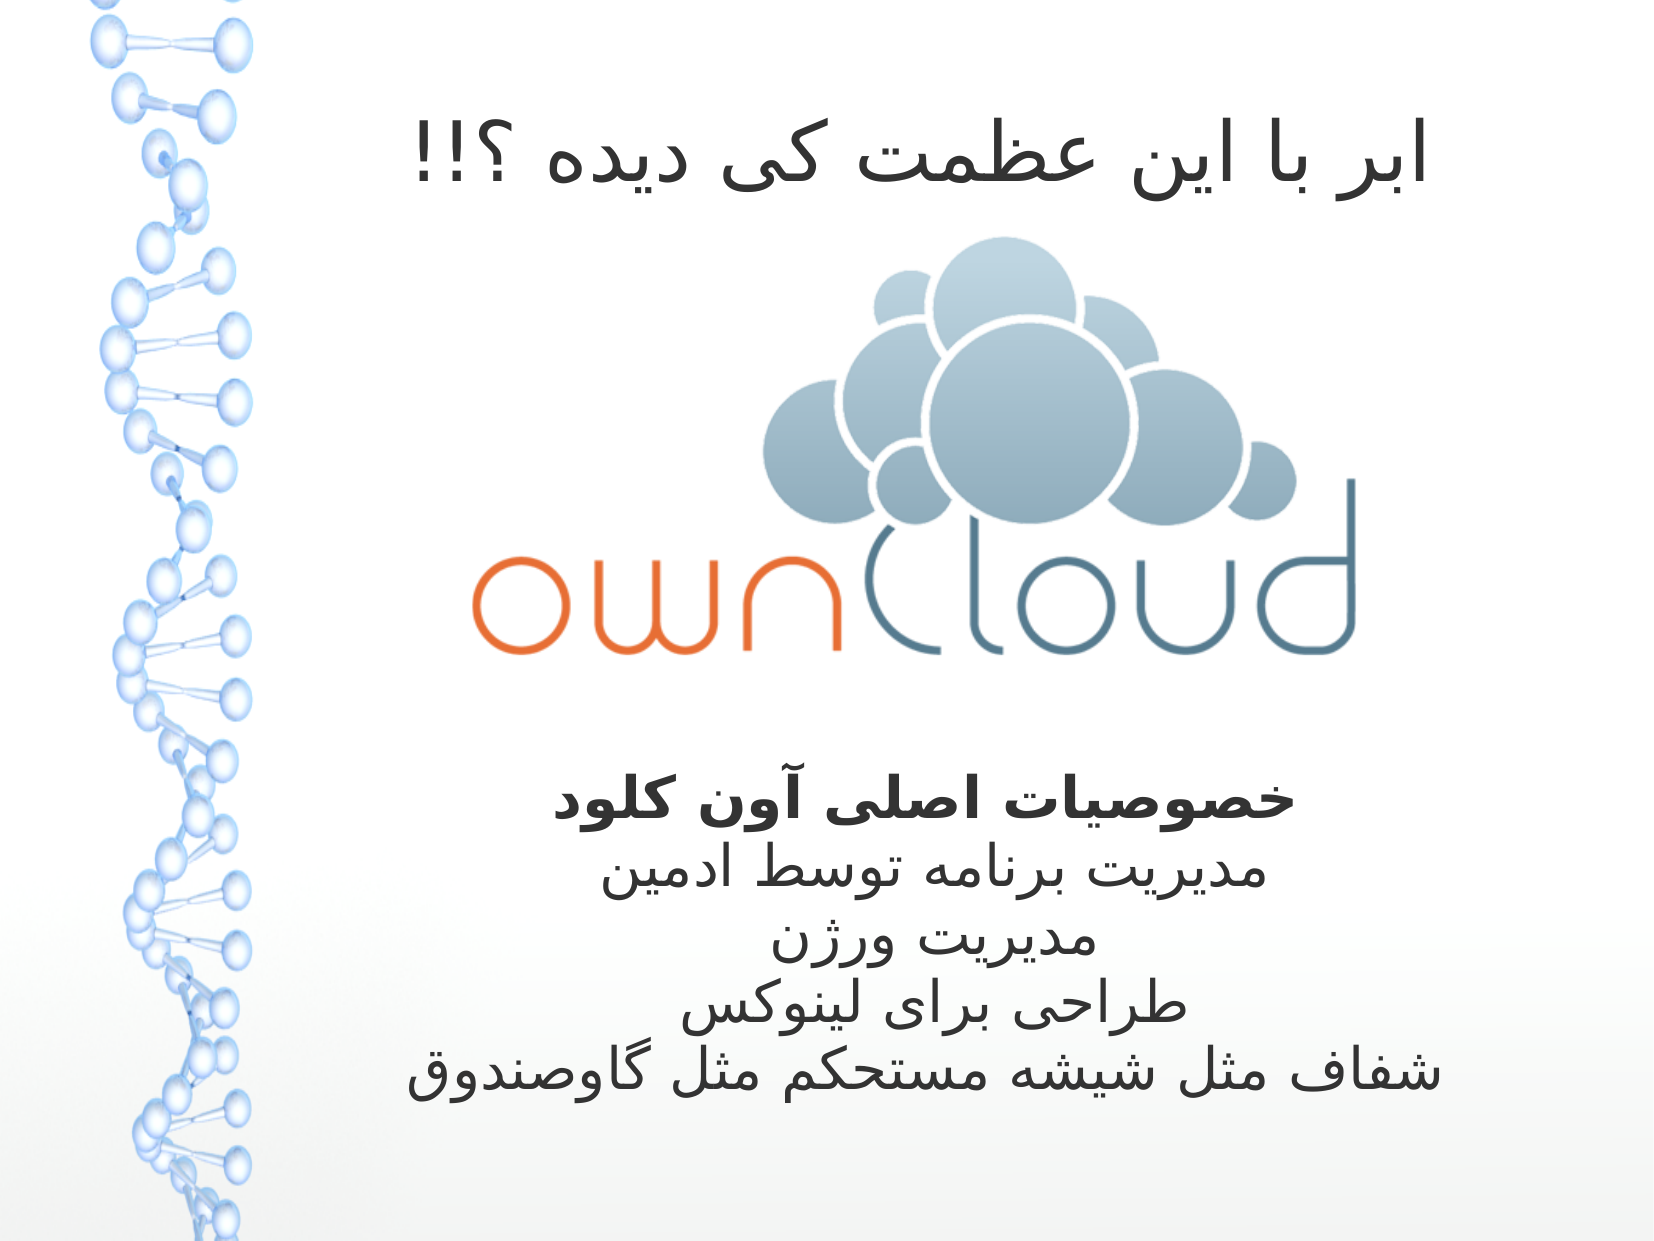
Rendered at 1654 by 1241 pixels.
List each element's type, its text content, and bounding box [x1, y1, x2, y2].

text_box خصوصیات اصلی آون کلود مدیریت برنامه توسط ادمین مدیریت ورژن طراحی برای لینوکس شفاف مثل شیشه مستحکم مثل گاوصندوق [291, 630, 1561, 1241]
title ابر با این عظمت کی‌ دیده ؟!! [269, 49, 1571, 257]
picture [0, 0, 1654, 1241]
